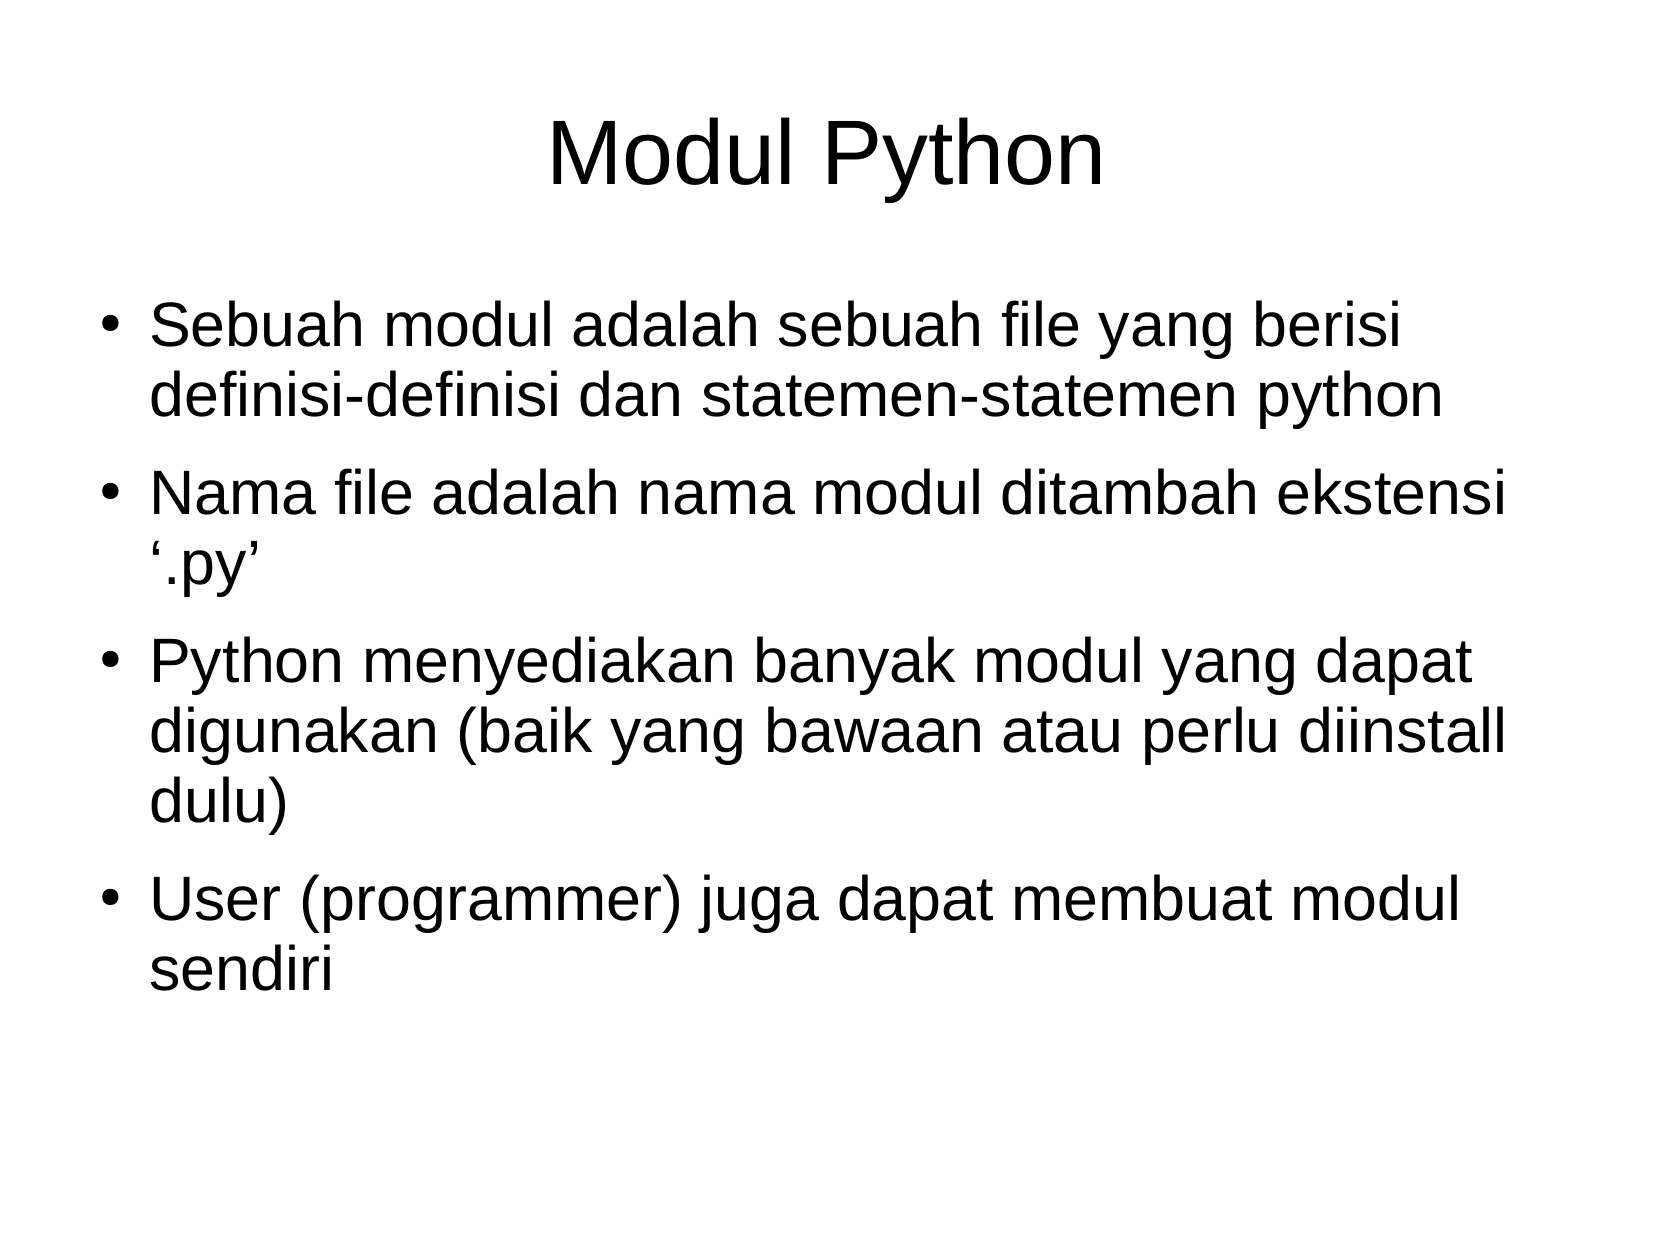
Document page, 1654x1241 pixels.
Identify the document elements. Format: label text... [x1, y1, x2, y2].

title Modul Python [82, 49, 1571, 257]
list Sebuah modul adalah sebuah file yang berisi definisi-definisi dan statemen-statemen python Nama file adalah nama modul ditambah ekstensi ‘.py’ Python menyediakan banyak modul yang dapat digunakan (baik yang bawaan atau perlu diinstall dulu) User (programmer) juga dapat membuat modul sendiri [82, 290, 1571, 1010]
